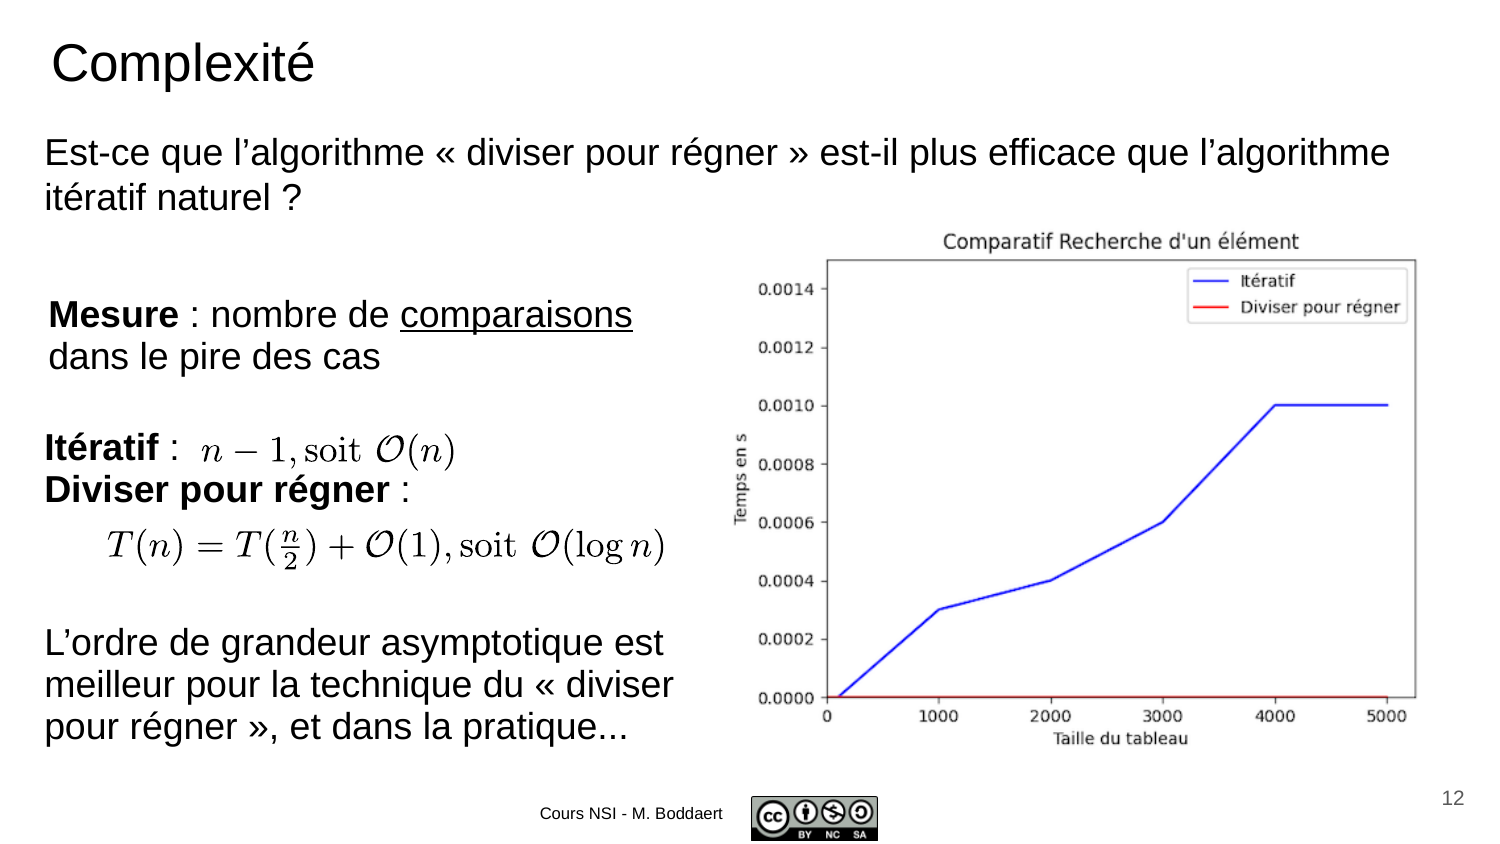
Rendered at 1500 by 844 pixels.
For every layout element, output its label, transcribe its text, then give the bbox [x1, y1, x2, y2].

text_box [201, 433, 454, 471]
text_box Est-ce que l’algorithme « diviser pour régner » est-il plus efficace que l’algorithme itératif naturel ? [29, 120, 1477, 614]
text_box [107, 528, 664, 570]
picture [732, 191, 1491, 760]
title Complexité [51, 13, 1449, 108]
picture [751, 796, 878, 841]
text_box Mesure : nombre de comparaisons dans le pire des cas [33, 286, 709, 388]
text_box L’ordre de grandeur asymptotique est meilleur pour la technique du « diviser pour régner », et dans la pratique... [29, 614, 732, 760]
text_box Itératif : Diviser pour régner : [29, 419, 437, 522]
slide_number <numéro> [1389, 764, 1480, 830]
